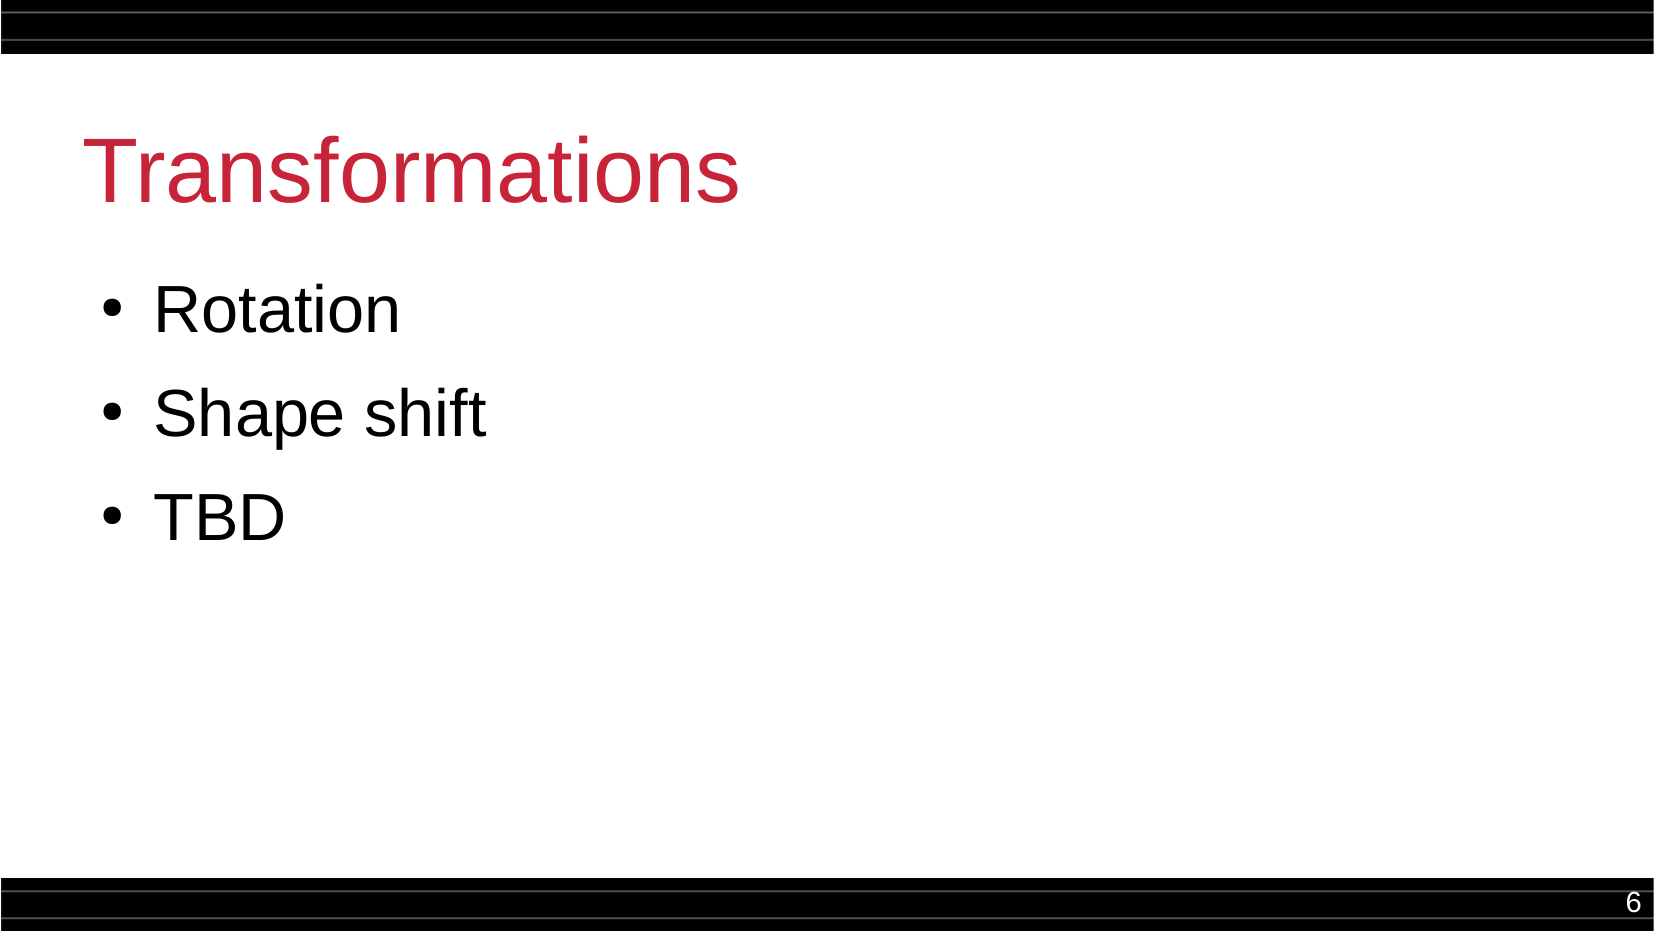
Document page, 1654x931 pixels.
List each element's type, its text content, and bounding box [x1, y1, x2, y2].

list Rotation Shape shift TBD [82, 271, 1571, 758]
picture [1, 878, 1654, 931]
picture [1, 0, 1654, 54]
title Transformations [82, 92, 1571, 249]
